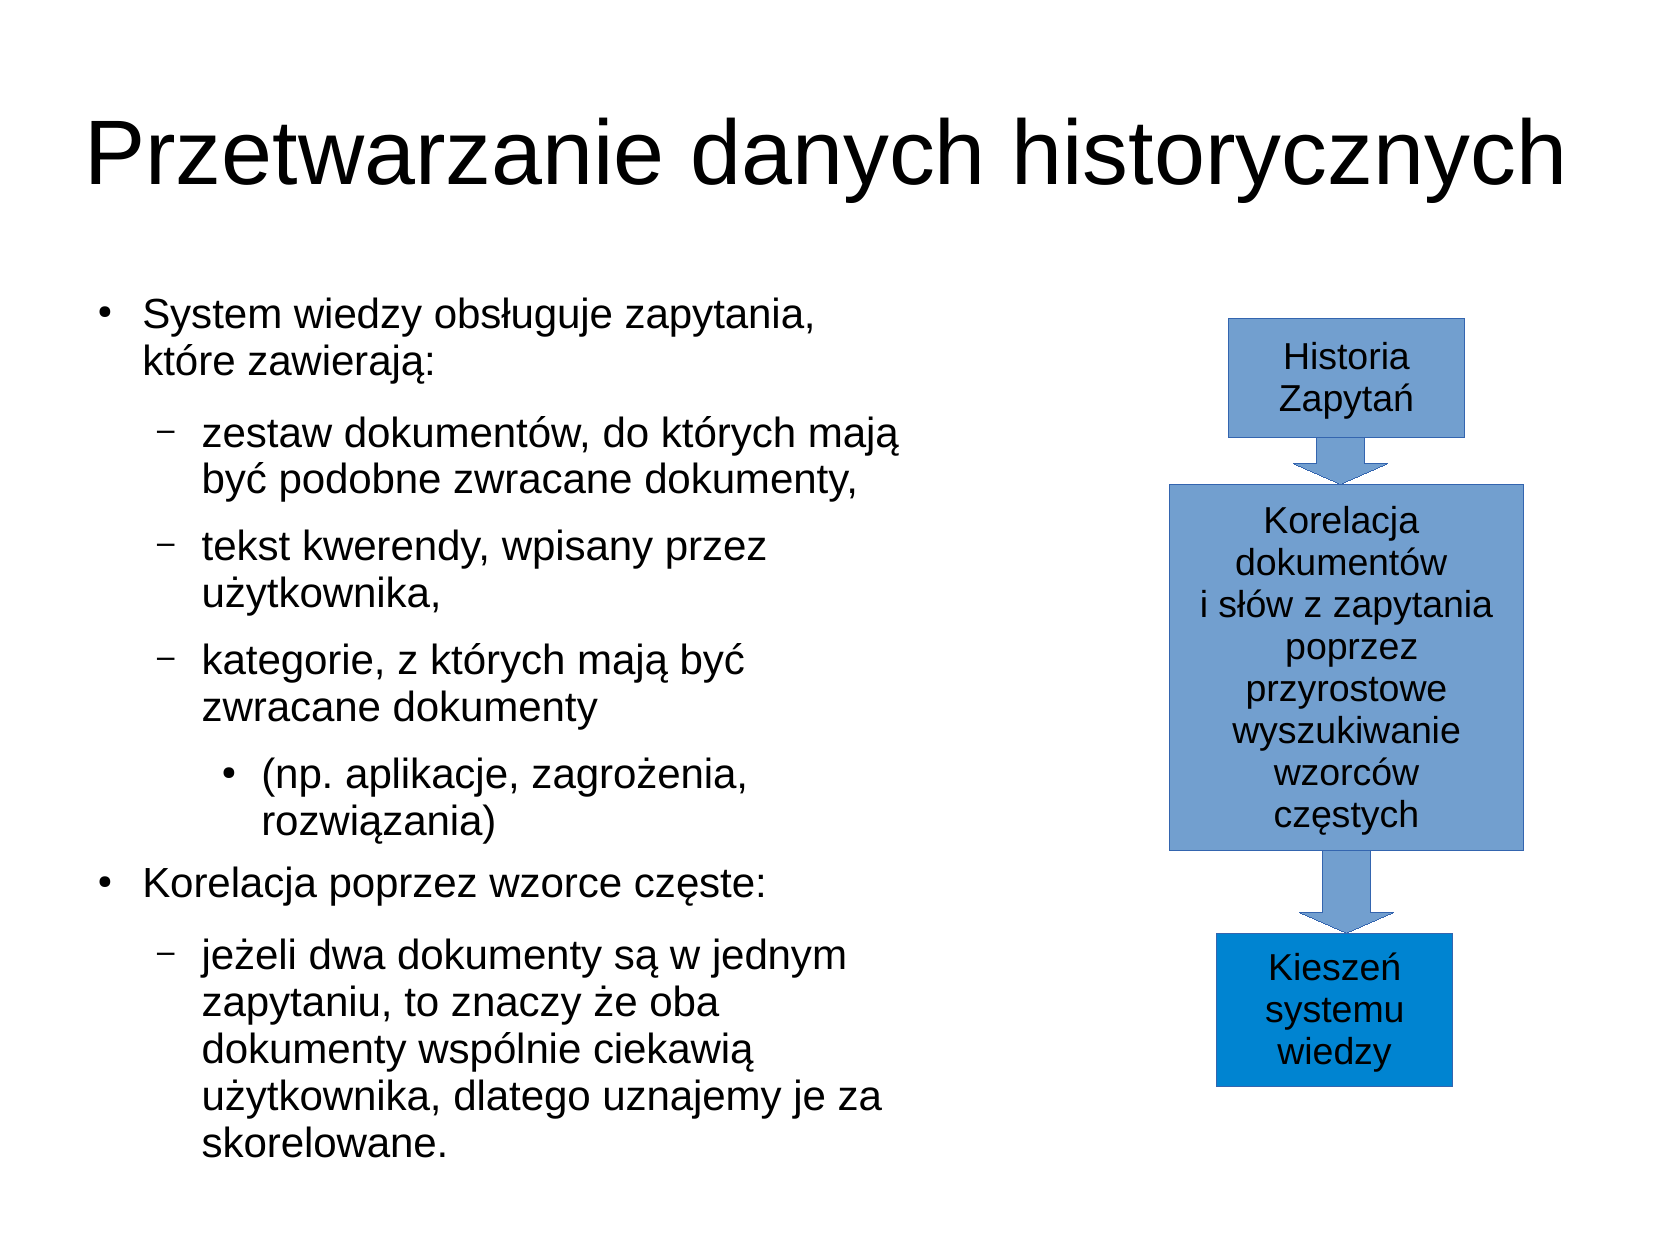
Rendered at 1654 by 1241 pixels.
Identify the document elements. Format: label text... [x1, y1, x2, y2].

title Przetwarzanie danych historycznych [82, 49, 1571, 257]
text_box [1293, 438, 1388, 484]
list System wiedzy obsługuje zapytania, które zawierają: zestaw dokumentów, do których mają być podobne zwracane dokumenty, tekst kwerendy, wpisany przez użytkownika, kategorie, z których mają być zwracane dokumenty (np. aplikacje, zagrożenia, rozwiązania) Korelacja poprzez wzorce częste: jeżeli dwa dokumenty są w jednym zapytaniu, to znaczy że oba dokumenty wspólnie ciekawią użytkownika, dlatego uznajemy je za skorelowane. [82, 290, 910, 1205]
text_box Kieszeń systemu wiedzy [1216, 933, 1453, 1087]
text_box [1299, 851, 1394, 933]
text_box Korelacja dokumentów i słów z zapytania poprzez przyrostowe wyszukiwanie wzorców częstych [1169, 484, 1524, 851]
text_box Historia Zapytań [1228, 318, 1465, 438]
